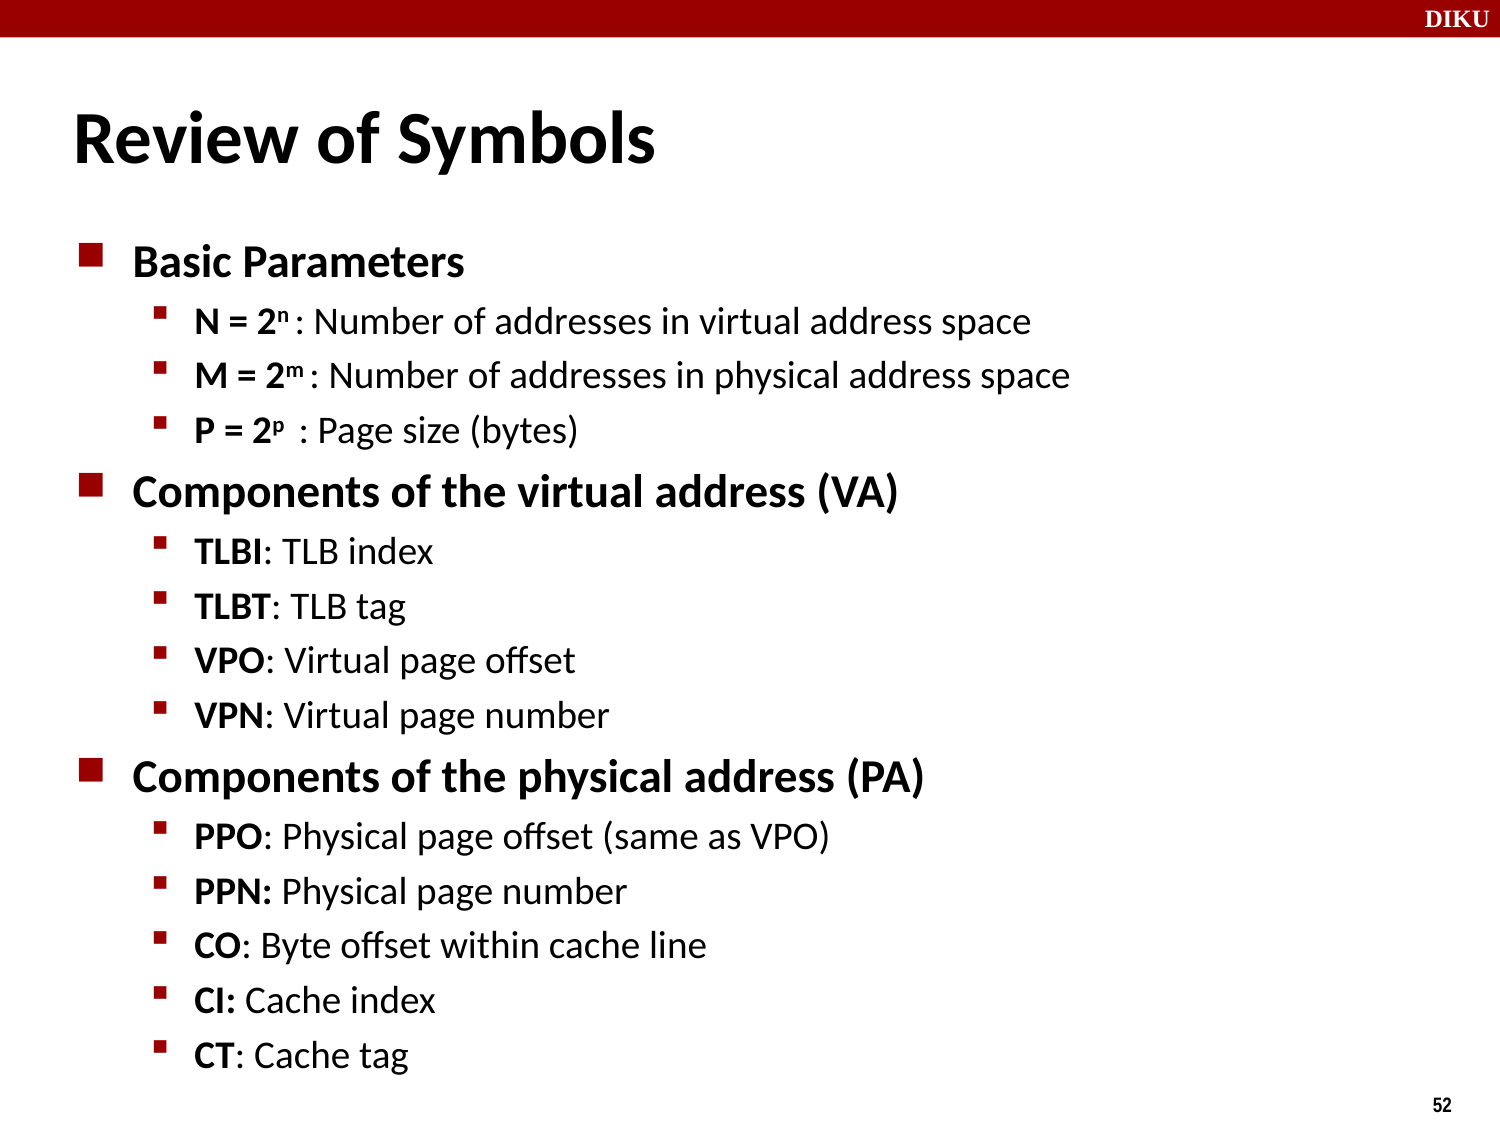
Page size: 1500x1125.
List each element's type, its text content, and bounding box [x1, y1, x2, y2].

text_box Review of Symbols [58, 71, 1304, 197]
text_box Basic Parameters N = 2n : Number of addresses in virtual address space M = 2m : Number of addresses in physical address space P = 2p : Page size (bytes) Components of the virtual address (VA) TLBI: TLB index TLBT: TLB tag VPO: Virtual page offset VPN: Virtual page number Components of the physical address (PA) PPO: Physical page offset (same as VPO) PPN: Physical page number CO: Byte offset within cache line CI: Cache index CT: Cache tag [65, 223, 1361, 1088]
